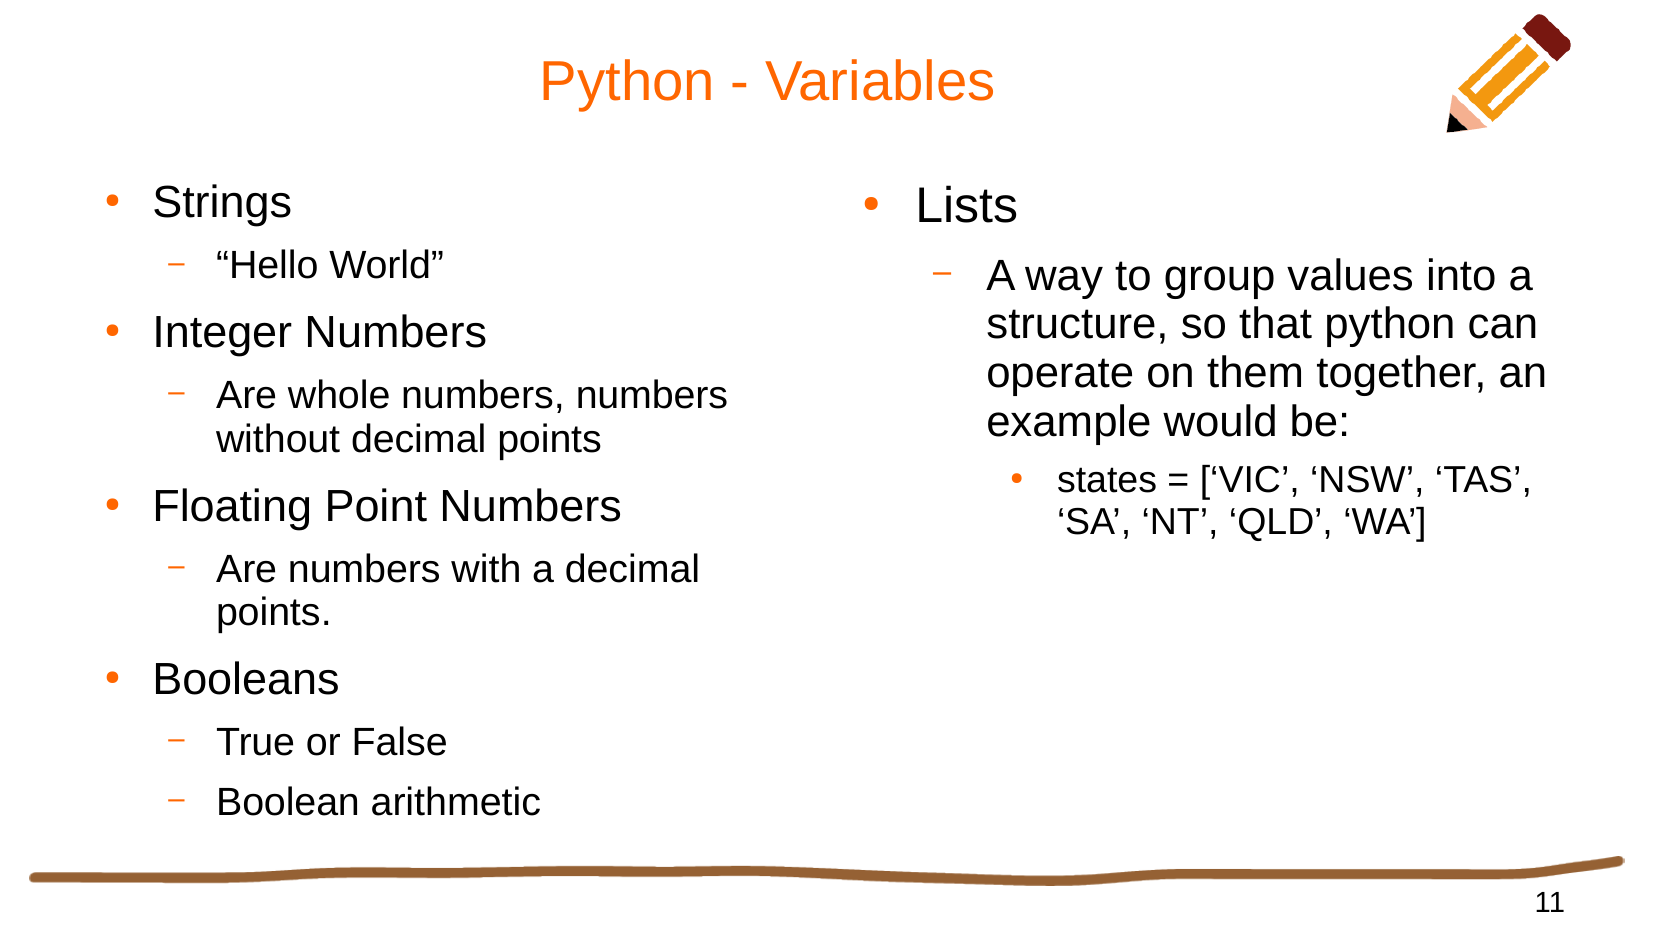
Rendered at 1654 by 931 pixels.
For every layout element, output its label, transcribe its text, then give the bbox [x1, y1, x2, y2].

picture [1446, 14, 1571, 133]
picture [29, 856, 1625, 886]
title Python - Variables [88, 29, 1447, 133]
list Strings “Hello World” Integer Numbers Are whole numbers, numbers without decimal points Floating Point Numbers Are numbers with a decimal points. Booleans True or False Boolean arithmetic [88, 177, 809, 827]
list Lists A way to group values into a structure, so that python can operate on them together, an example would be: states = [‘VIC’, ‘NSW’, ‘TAS’, ‘SA’, ‘NT’, ‘QLD’, ‘WA’] [844, 177, 1565, 827]
